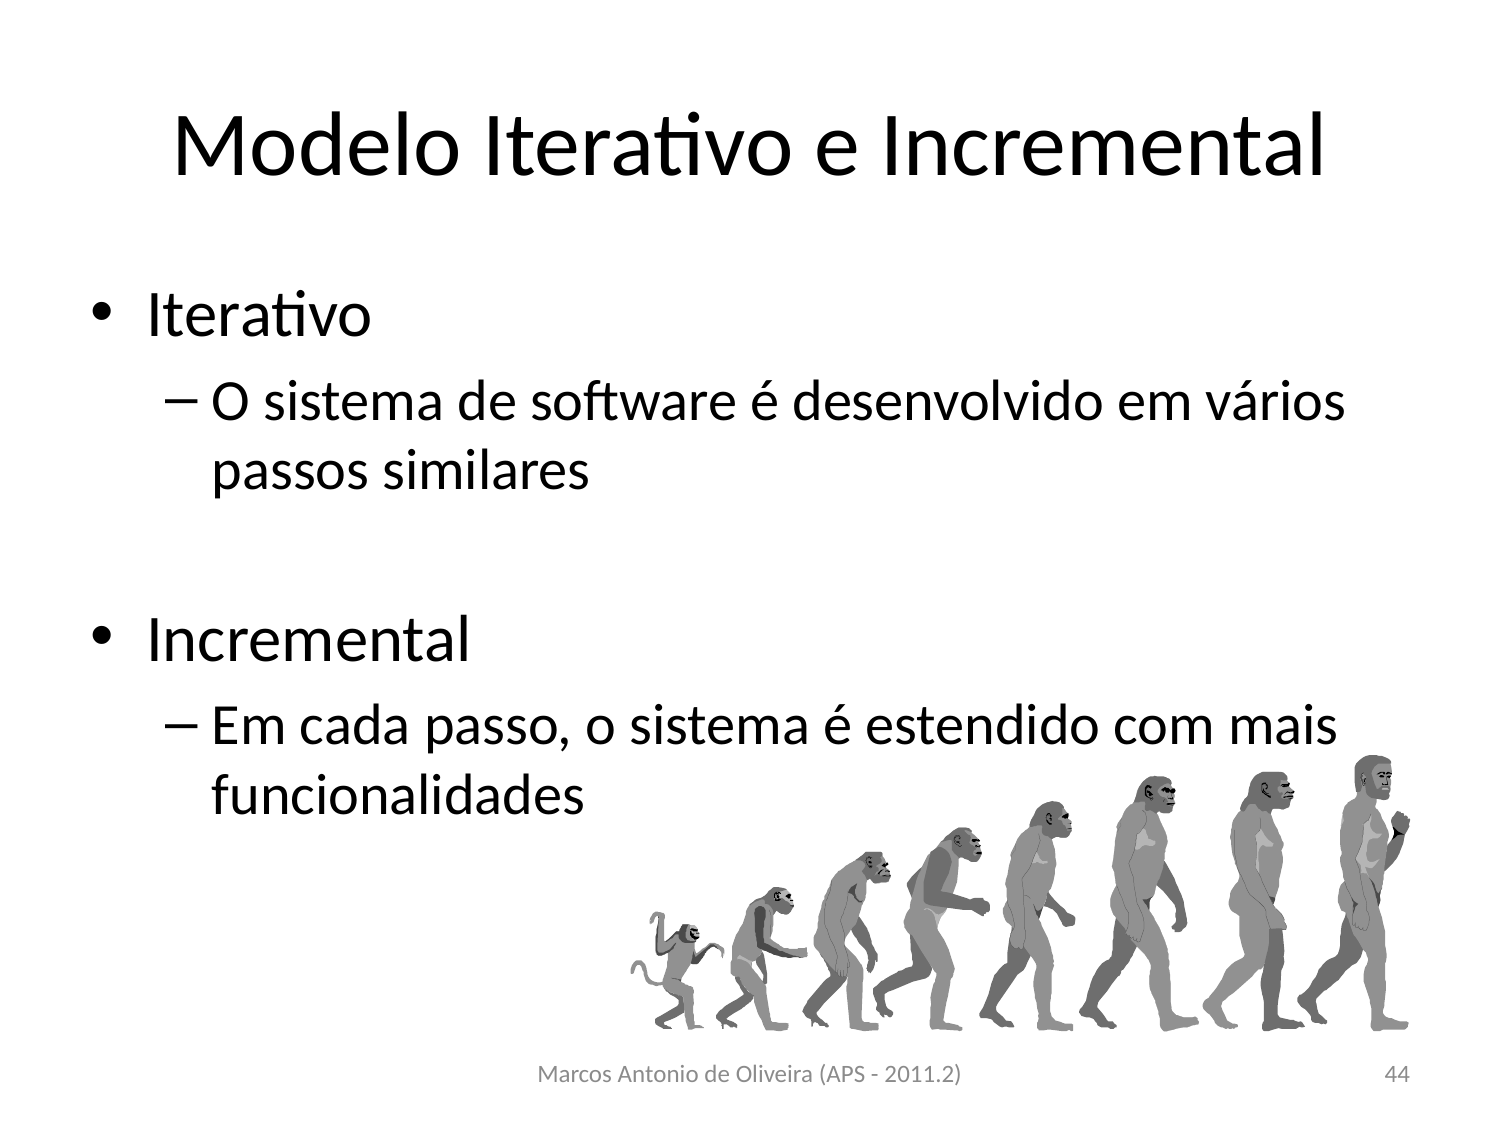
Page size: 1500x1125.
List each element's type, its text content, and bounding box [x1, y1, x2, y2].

footer Marcos Antonio de Oliveira (APS - 2011.2) [512, 1042, 988, 1103]
list Iterativo O sistema de software é desenvolvido em vários passos similares Incremental Em cada passo, o sistema é estendido com mais funcionalidades [75, 262, 1425, 1005]
title Modelo Iterativo e Incremental [75, 45, 1425, 233]
slide_number <número> [1074, 1042, 1425, 1103]
picture [630, 755, 1411, 1032]
